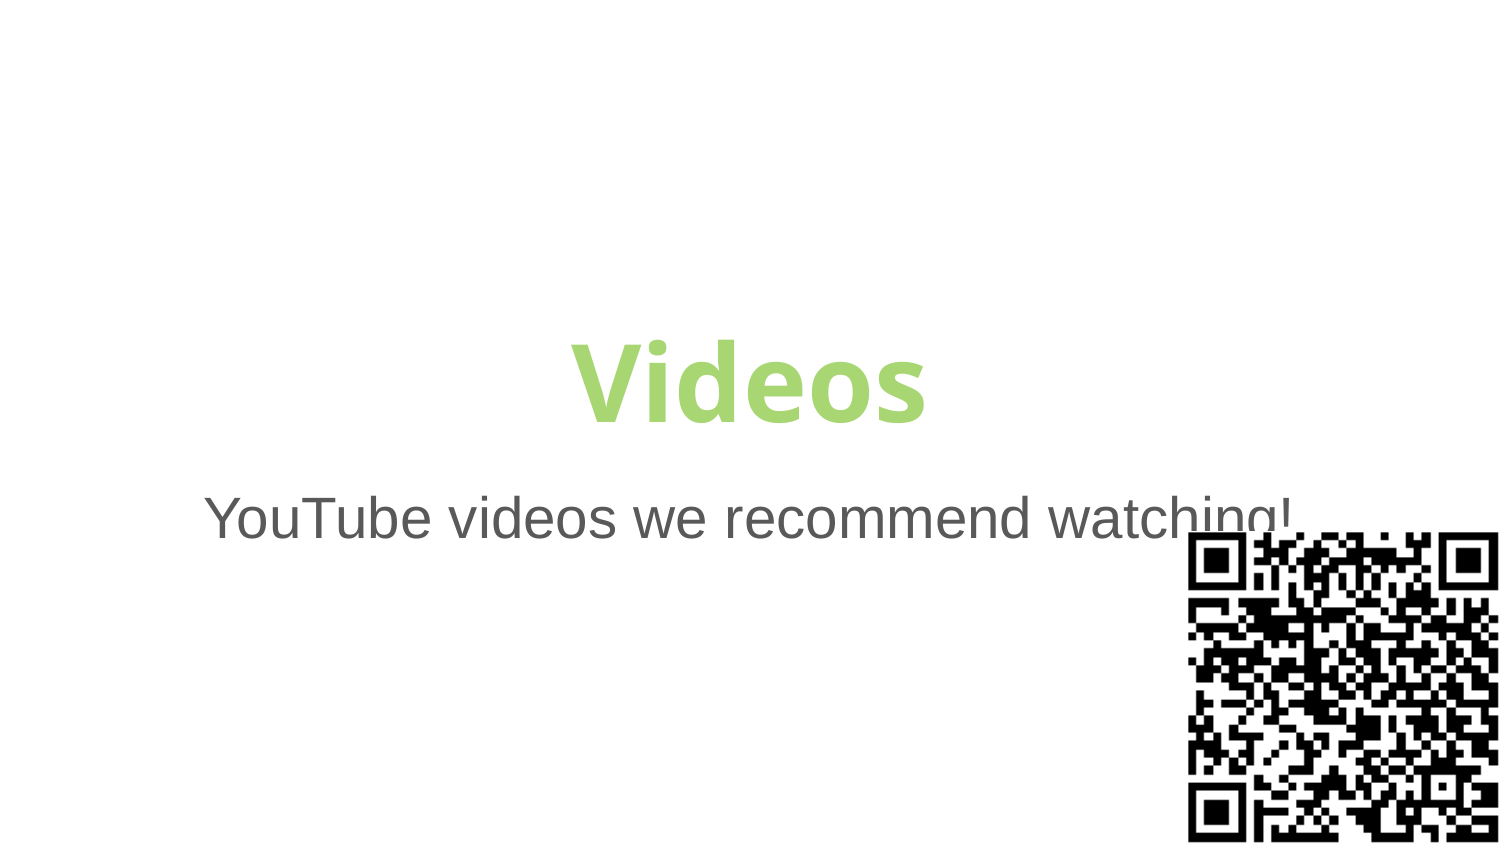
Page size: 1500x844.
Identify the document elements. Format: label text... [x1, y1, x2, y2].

title Videos [51, 122, 1449, 459]
picture [1187, 531, 1500, 844]
subtitle YouTube videos we recommend watching! [51, 464, 1449, 595]
